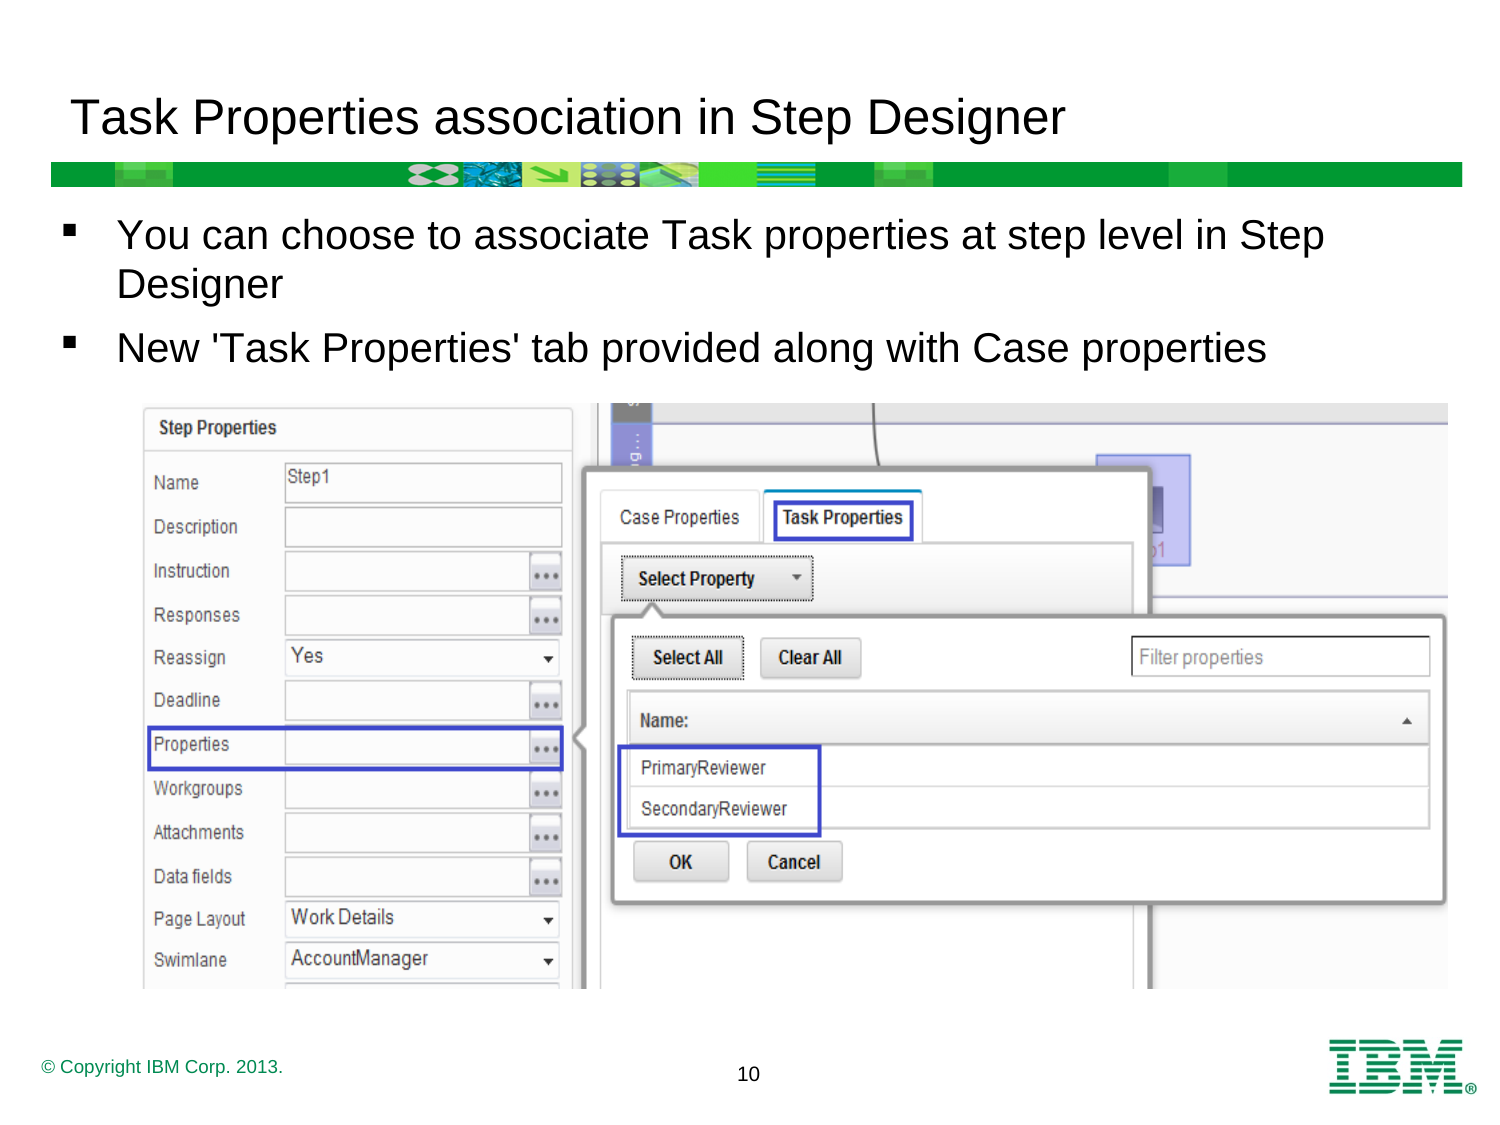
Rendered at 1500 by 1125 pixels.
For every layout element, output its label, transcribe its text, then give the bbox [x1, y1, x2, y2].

picture [1327, 1037, 1479, 1096]
title Task Properties association in Step Designer [37, 45, 1388, 188]
list You can choose to associate Task properties at step level in Step Designer New 'Task Properties' tab provided along with Case properties [60, 210, 1426, 1006]
picture [50, 161, 1463, 189]
picture [142, 403, 1448, 989]
